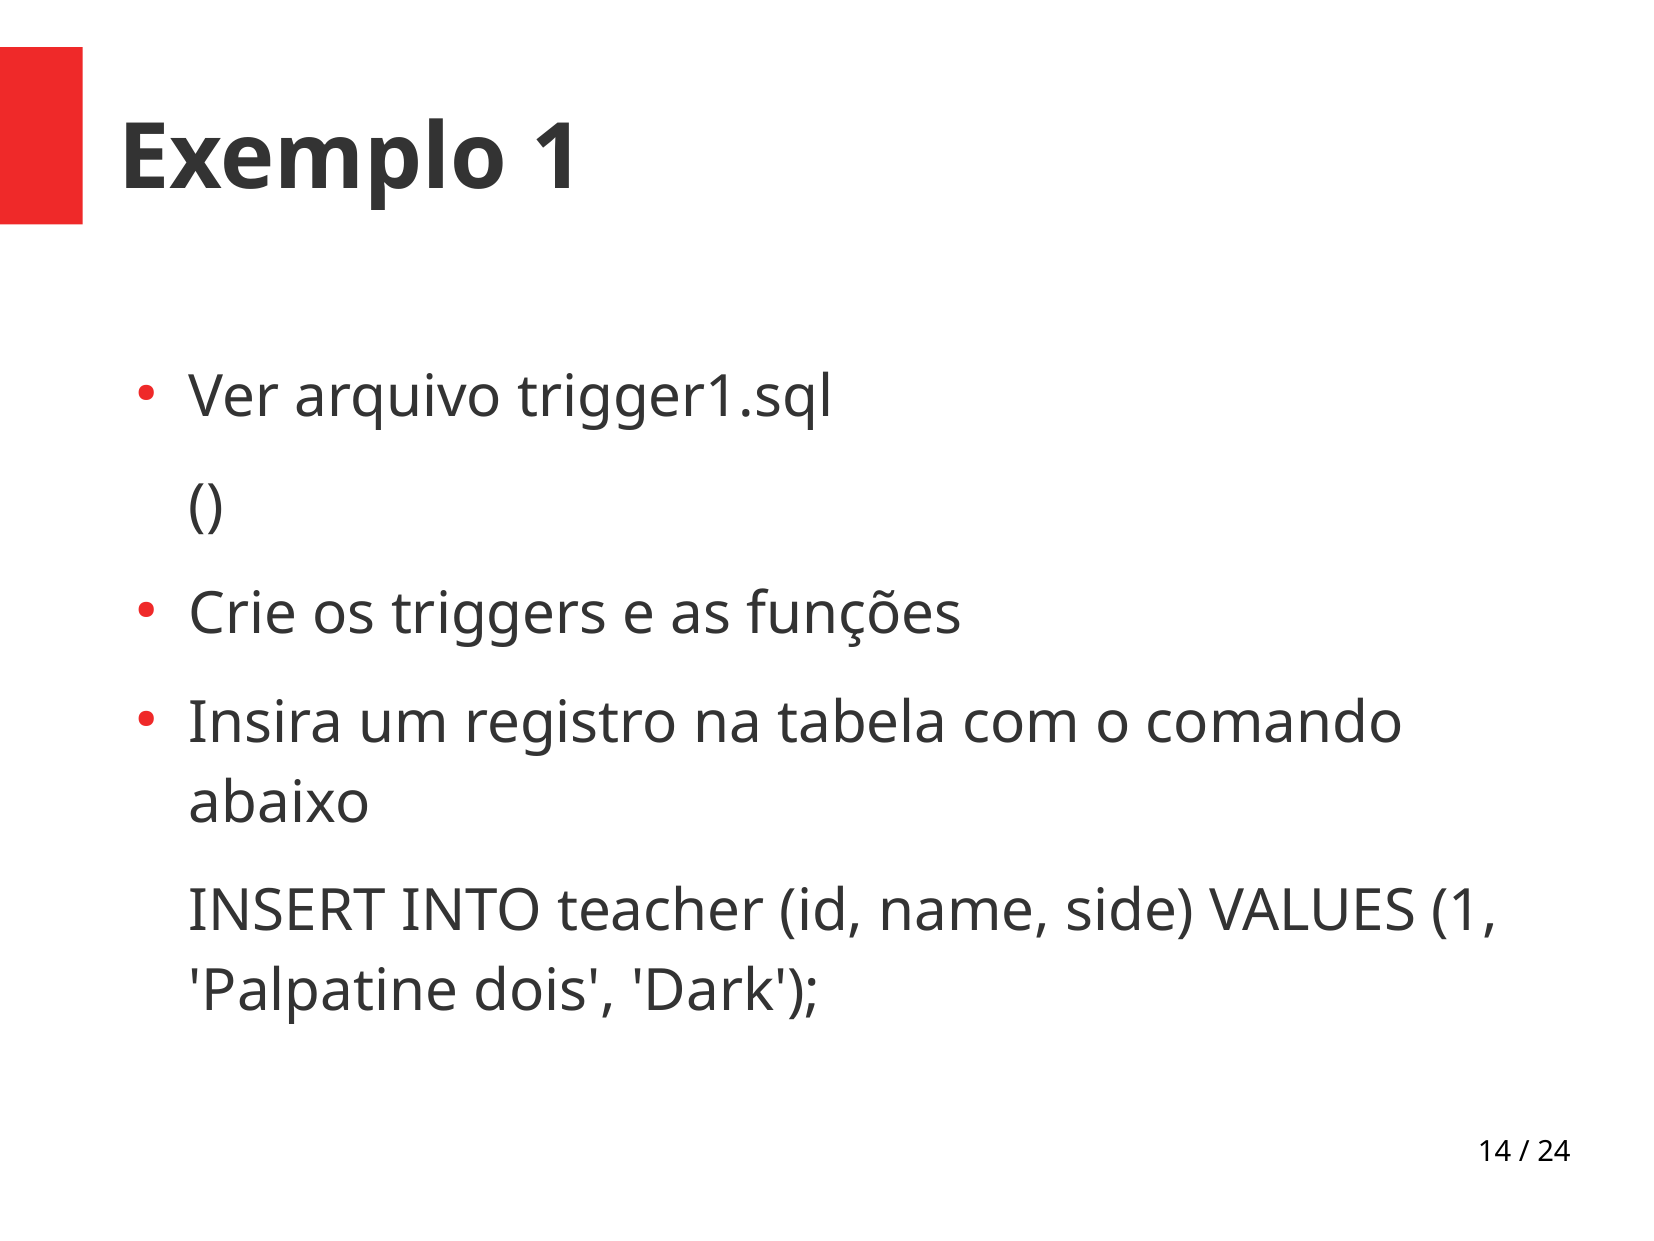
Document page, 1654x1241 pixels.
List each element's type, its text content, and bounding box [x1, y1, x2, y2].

title Exemplo 1 [118, 49, 1571, 257]
list Ver arquivo trigger1.sql () Crie os triggers e as funções Insira um registro na tabela com o comando abaixo INSERT INTO teacher (id, name, side) VALUES (1, 'Palpatine dois', 'Dark'); [118, 354, 1536, 1074]
